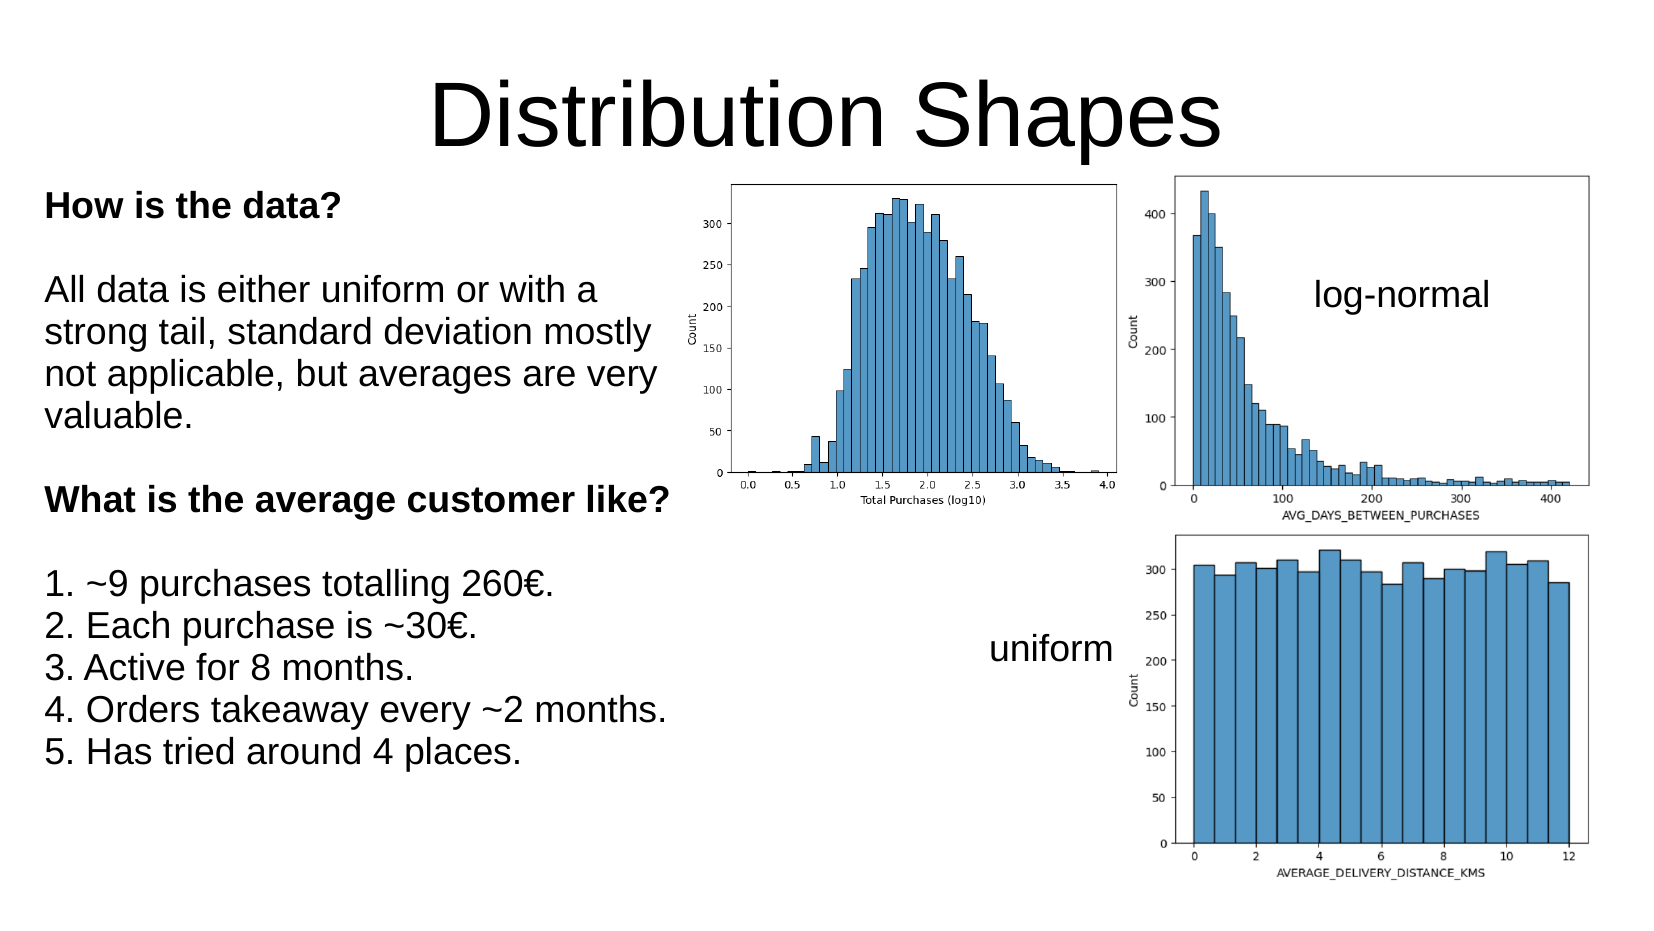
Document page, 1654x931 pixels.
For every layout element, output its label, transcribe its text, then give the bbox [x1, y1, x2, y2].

text_box log-normal [1299, 265, 1506, 355]
title Distribution Shapes [82, 37, 1571, 177]
text_box uniform [974, 620, 1211, 715]
picture [679, 170, 1595, 527]
picture [1122, 529, 1595, 886]
text_box How is the data? All data is either uniform or with a strong tail, standard deviation mostly not applicable, but averages are very valuable. What is the average customer like? 1. ~9 purchases totalling 260€. 2. Each purchase is ~30€. 3. Active for 8 months. 4. Orders takeaway every ~2 months. 5. Has tried around 4 places. [29, 177, 709, 931]
